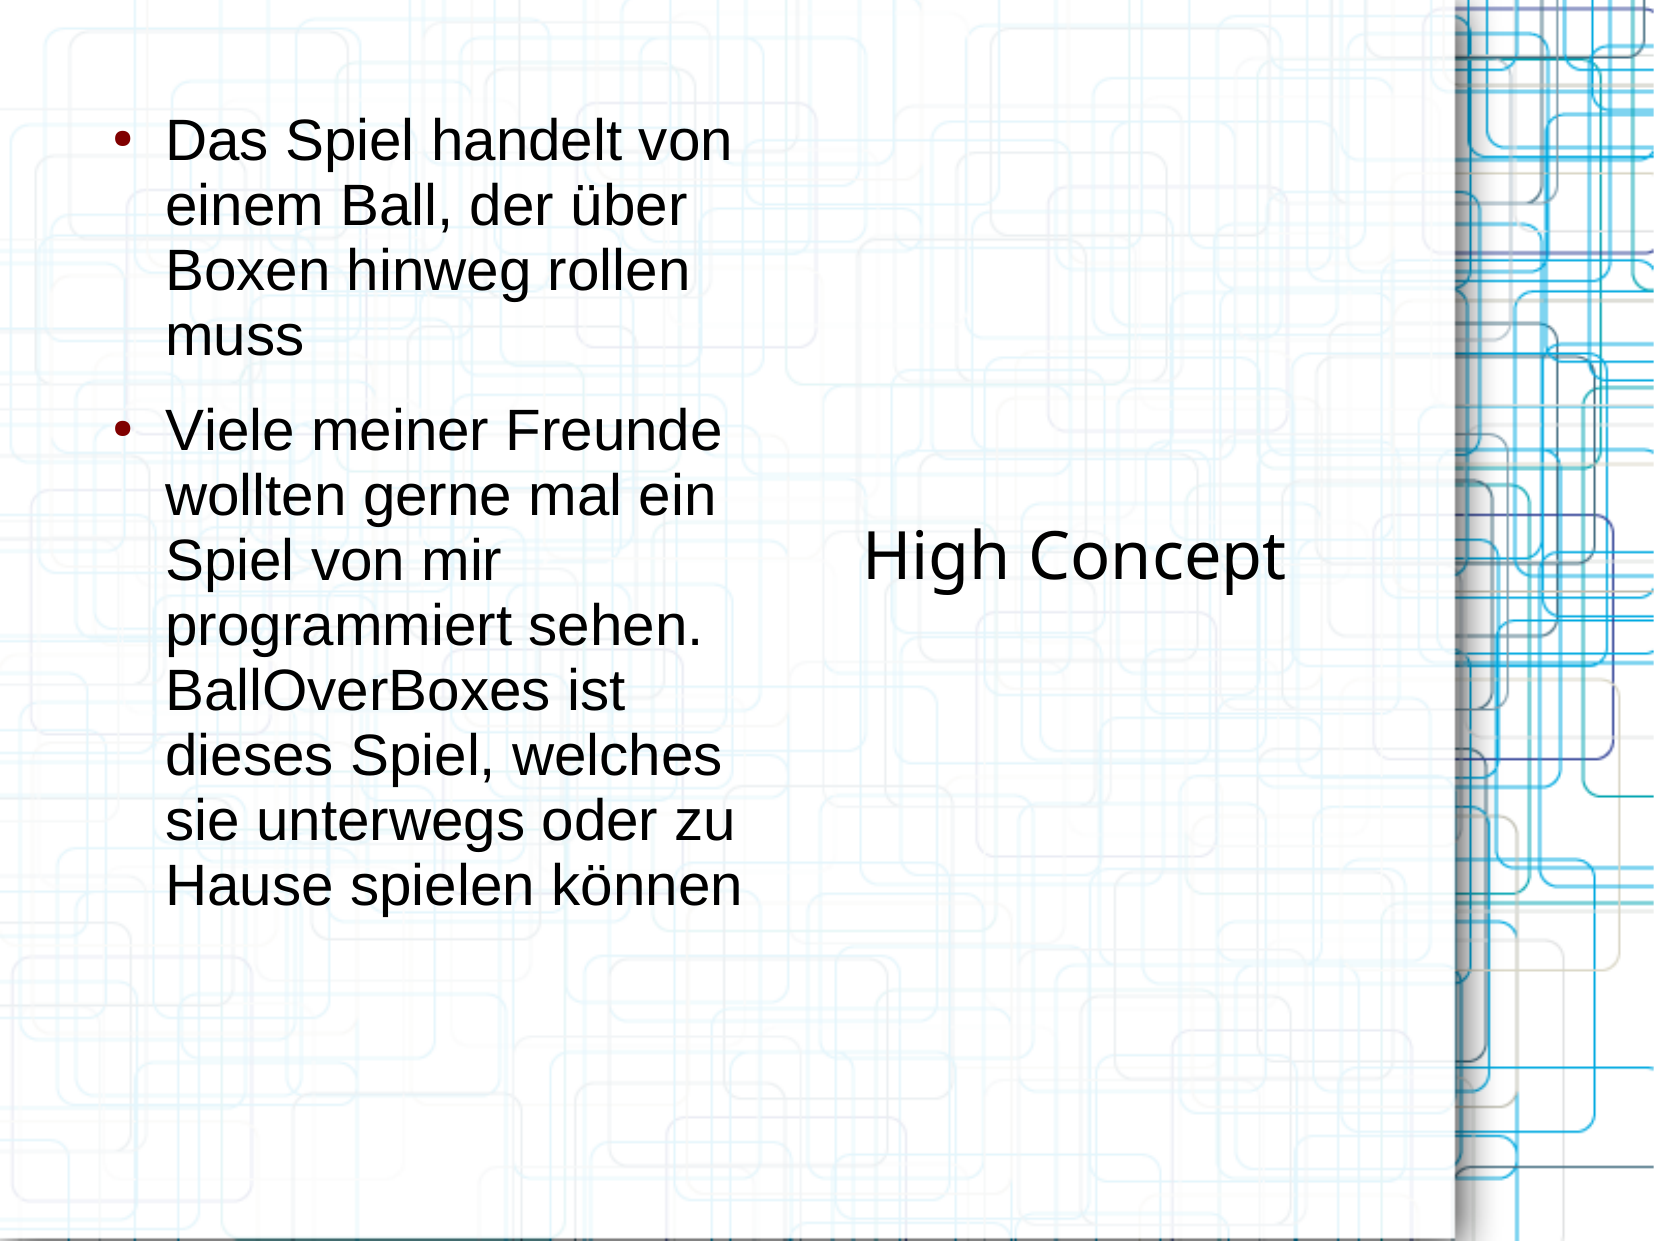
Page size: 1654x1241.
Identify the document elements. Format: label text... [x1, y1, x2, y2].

picture [0, 0, 1654, 1241]
list High Concept [862, 507, 1418, 1109]
list Das Spiel handelt von einem Ball, der über Boxen hinweg rollen muss Viele meiner Freunde wollten gerne mal ein Spiel von mir programmiert sehen. BallOverBoxes ist dieses Spiel, welches sie unterwegs oder zu Hause spielen können [94, 107, 746, 1099]
